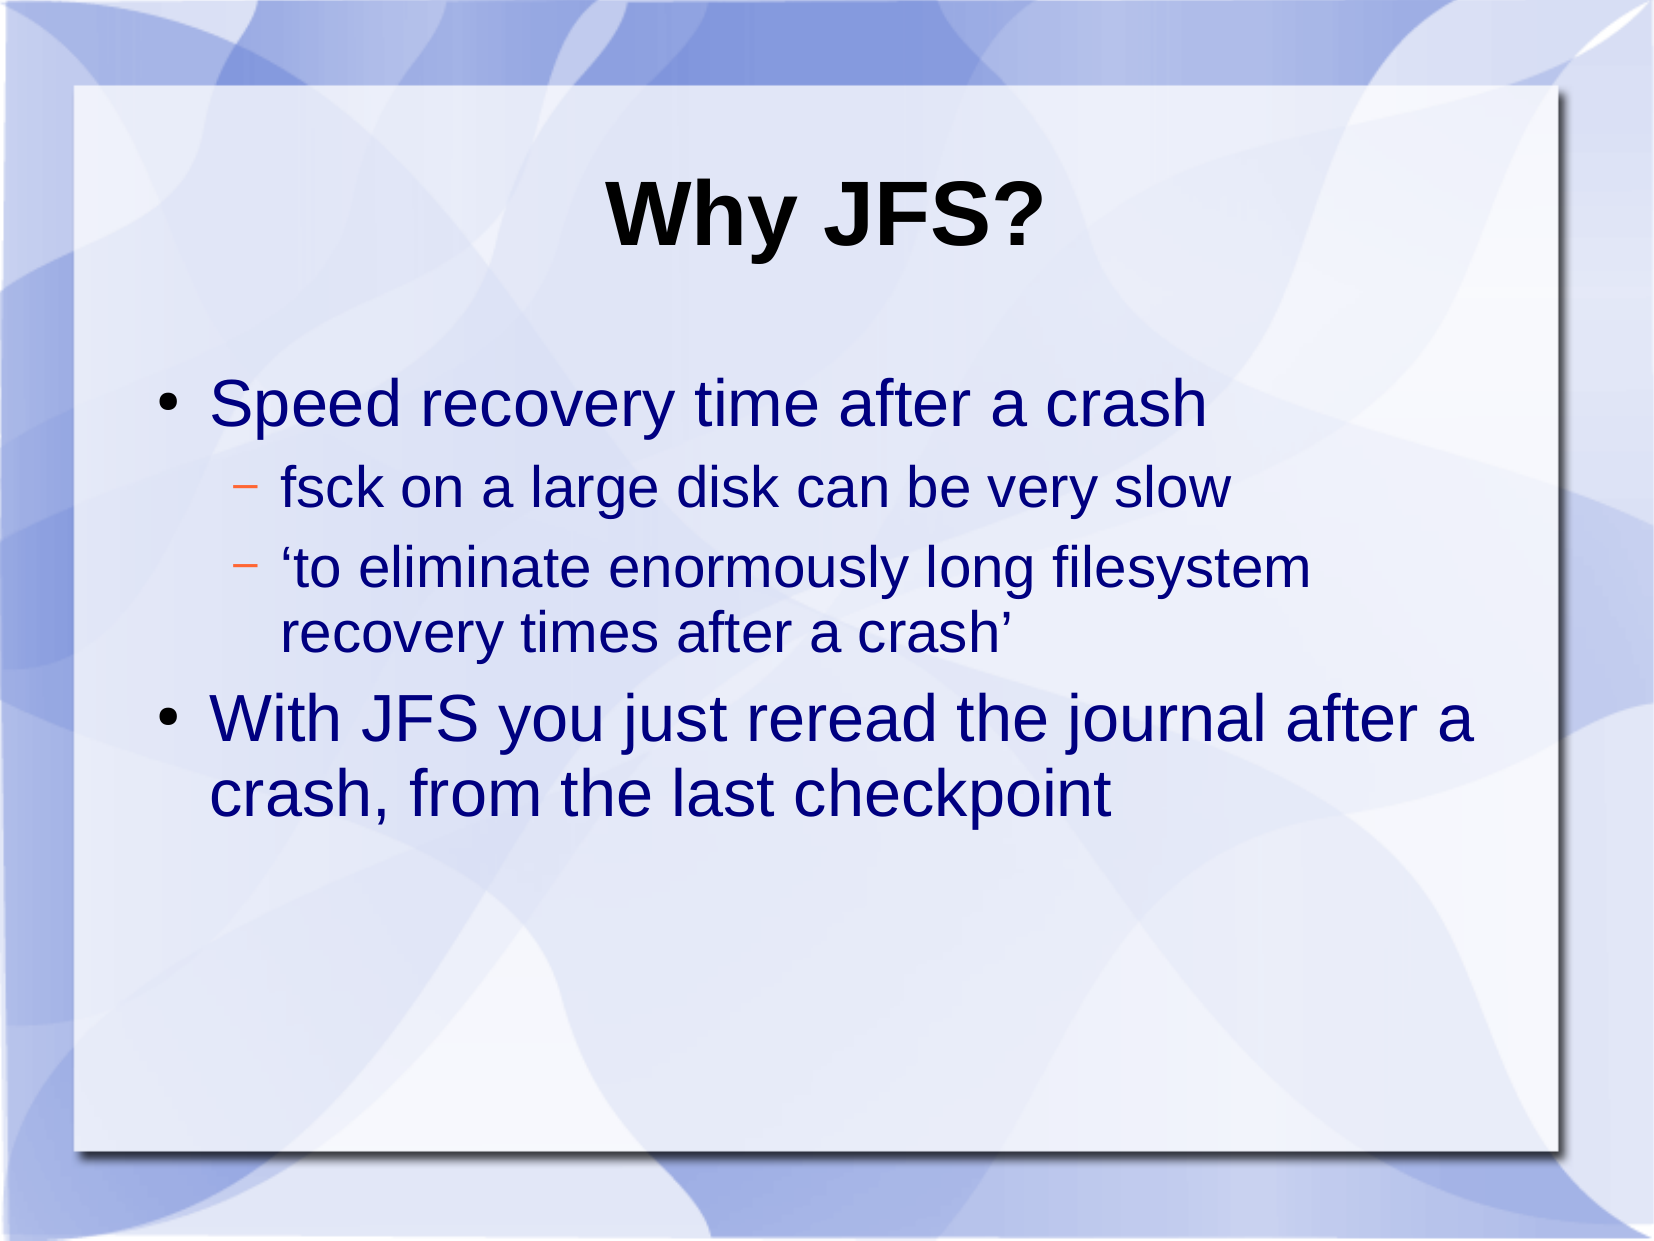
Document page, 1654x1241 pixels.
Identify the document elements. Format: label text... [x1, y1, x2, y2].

title Why JFS? [124, 110, 1530, 317]
picture [0, 0, 1654, 1241]
list Speed recovery time after a crash fsck on a large disk can be very slow ‘to eliminate enormously long filesystem recovery times after a crash’ With JFS you just reread the journal after a crash, from the last checkpoint [124, 358, 1530, 1103]
